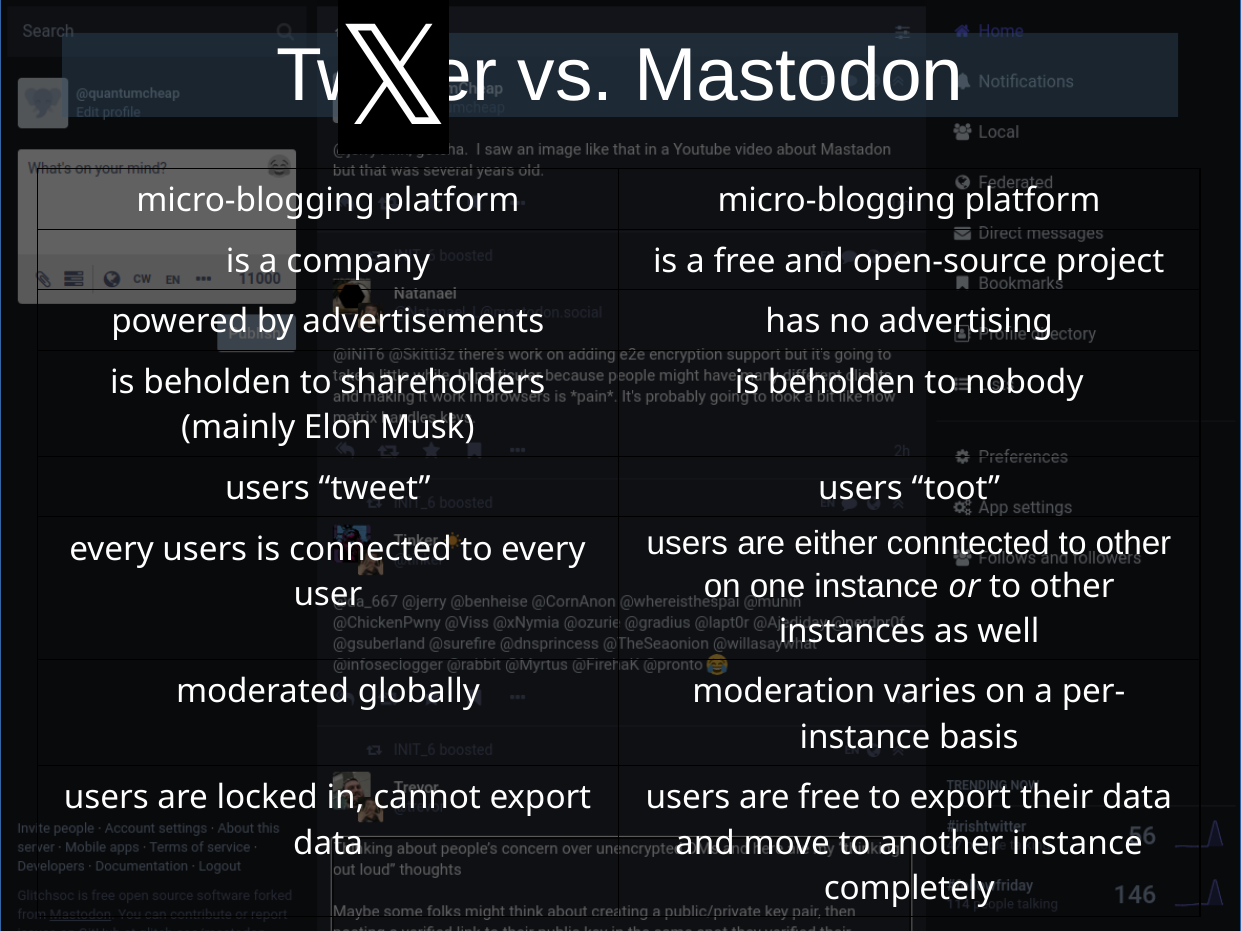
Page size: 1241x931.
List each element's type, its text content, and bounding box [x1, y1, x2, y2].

table_cell users are free to export their data and move to another instance completely [619, 766, 1199, 916]
table_cell moderation varies on a per-instance basis [619, 660, 1199, 765]
table_cell is a free and open-source project [619, 230, 1199, 289]
table_cell powered by advertisements [38, 290, 618, 350]
table_header micro-blogging platform [619, 169, 1199, 229]
table_cell users are either conntected to other on one instance or to other instances as well [619, 517, 1199, 659]
text_box [0, 0, 1241, 931]
table_header micro-blogging platform [38, 169, 618, 229]
table_cell users “toot” [619, 457, 1199, 516]
table_cell has no advertising [619, 290, 1199, 350]
table_cell is beholden to shareholders (mainly Elon Musk) [38, 351, 618, 456]
title Twitter vs. Mastodon [474, 32, 1179, 117]
text_box 𝕏 [323, 0, 474, 181]
table_cell is beholden to nobody [619, 351, 1199, 456]
table_cell users “tweet” [38, 457, 618, 516]
table_cell every users is connected to every user [38, 517, 618, 659]
title Twitter vs. Mastodon [62, 32, 323, 117]
table_cell moderated globally [38, 660, 618, 765]
table_cell users are locked in, cannot export data [38, 766, 618, 916]
table_cell is a company [38, 230, 618, 289]
